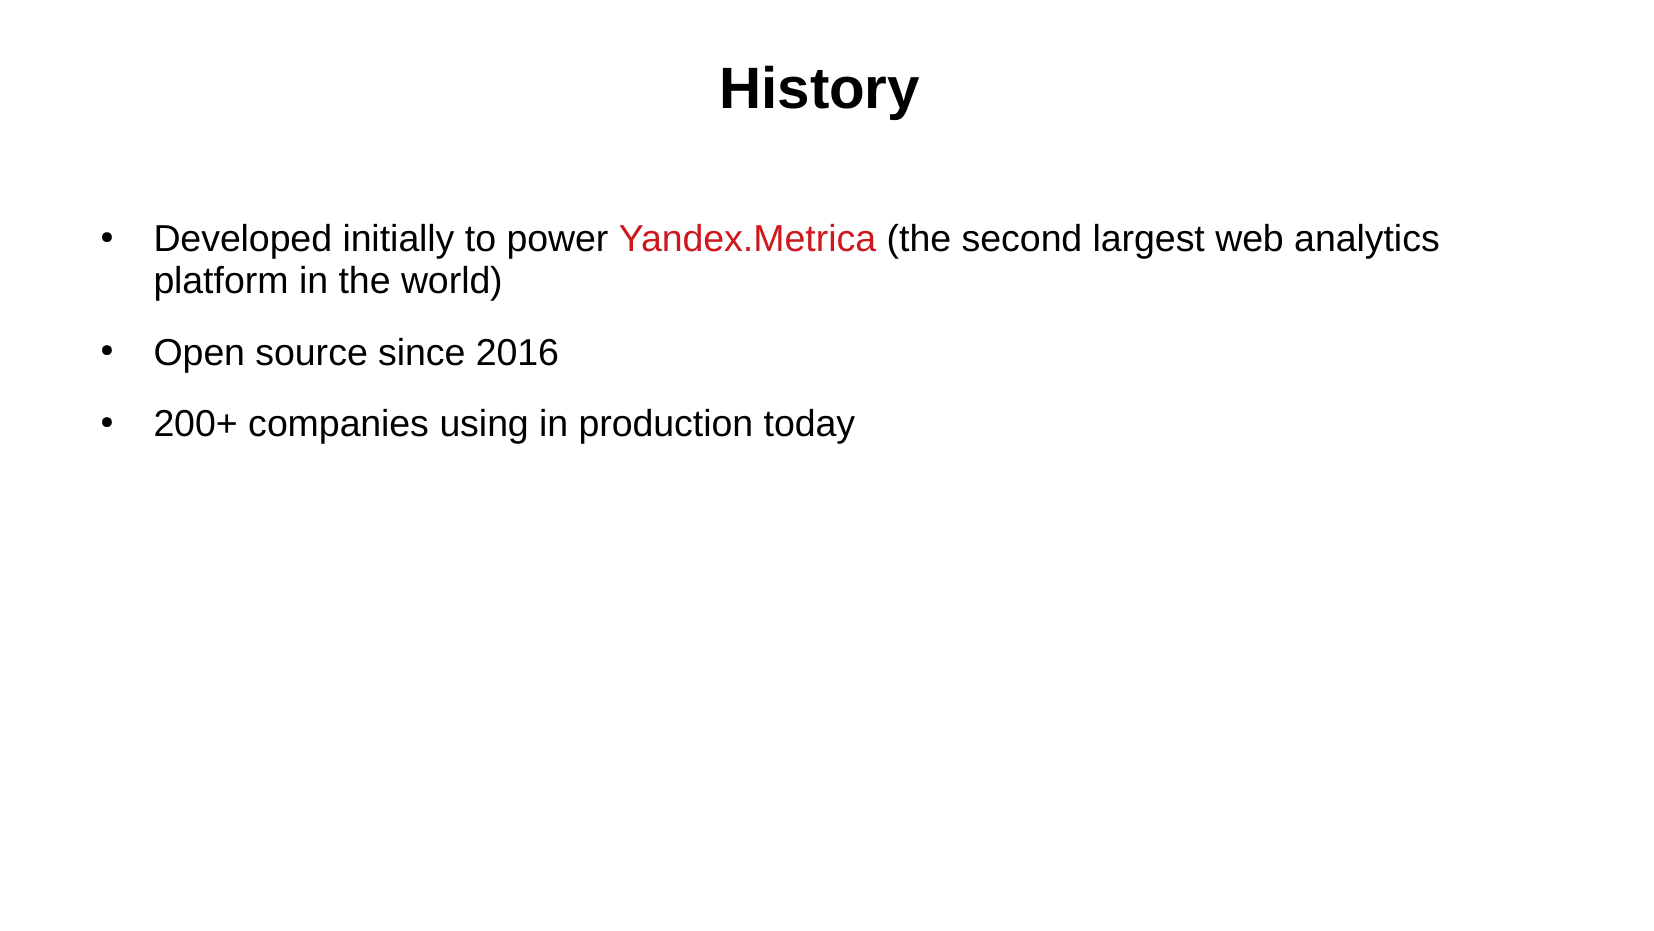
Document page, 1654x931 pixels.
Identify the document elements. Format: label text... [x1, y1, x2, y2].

list Developed initially to power Yandex.Metrica (the second largest web analytics platform in the world) Open source since 2016 200+ companies using in production today [82, 217, 1571, 758]
text_box History [704, 48, 936, 129]
